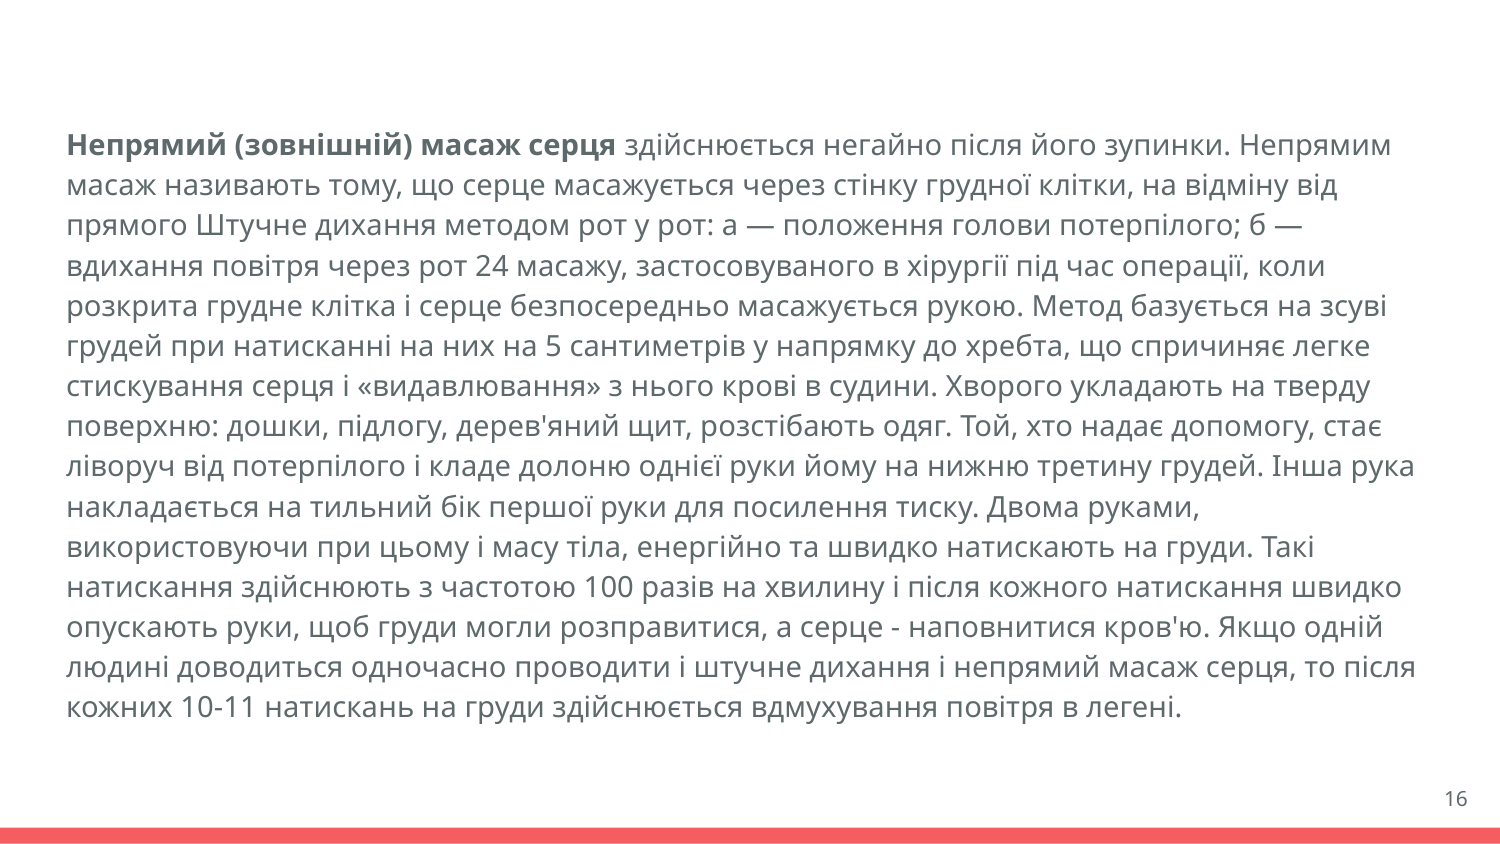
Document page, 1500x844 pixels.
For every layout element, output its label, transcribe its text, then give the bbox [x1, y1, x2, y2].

slide_number <number> [1392, 767, 1483, 833]
list Непрямий (зовнішній) масаж серця здійснюється негайно після його зупинки. Непрямим масаж називають тому, що серце масажується через стінку грудної клітки, на відміну від прямого Штучне дихання методом рот у рот: а — положення голови потерпілого; б — вдихання повітря через рот 24 масажу, застосовуваного в хірургії під час операції, коли розкрита грудне клітка і серце безпосередньо масажується рукою. Метод базується на зсуві грудей при натисканні на них на 5 сантиметрів у напрямку до хребта, що спричиняє легке стискування серця і «видавлювання» з нього крові в судини. Хворого укладають на тверду поверхню: дошки, підлогу, дерев'яний щит, розстібають одяг. Той, хто надає допомогу, стає ліворуч від потерпілого і кладе долоню однієї руки йому на нижню третину грудей. Інша рука накладається на тильний бік першої руки для посилення тиску. Двома руками, використовуючи при цьому і масу тіла, енергійно та швидко натискають на груди. Такі натискання здійснюють з частотою 100 разів на хвилину і після кожного натискання швидко опускають руки, щоб груди могли розправитися, а серце - наповнитися кров'ю. Якщо одній людині доводиться одночасно проводити і штучне дихання і непрямий масаж серця, то після кожних 10-11 натискань на груди здійснюється вдмухування повітря в легені. [51, 106, 1449, 667]
